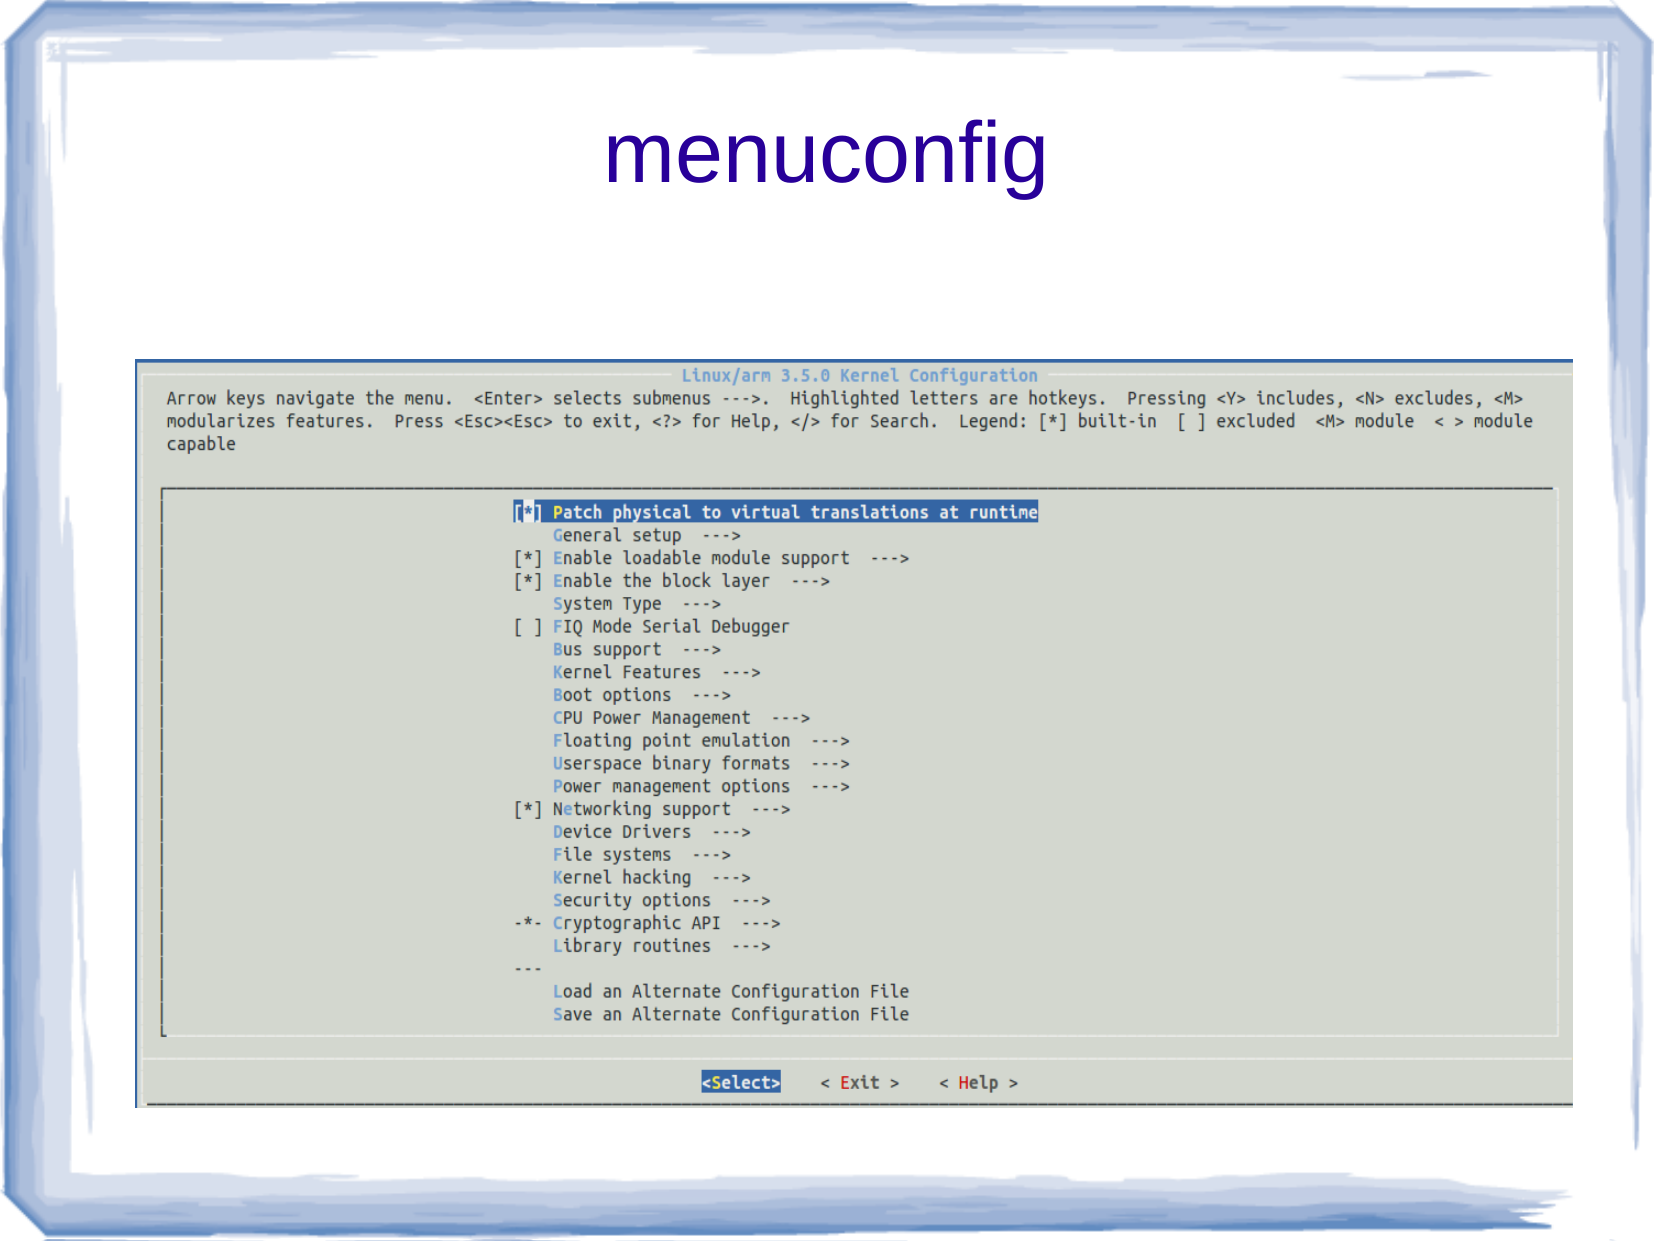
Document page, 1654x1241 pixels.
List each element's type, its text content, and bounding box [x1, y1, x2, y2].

picture [0, 0, 1654, 1241]
title menuconfig [82, 49, 1571, 257]
